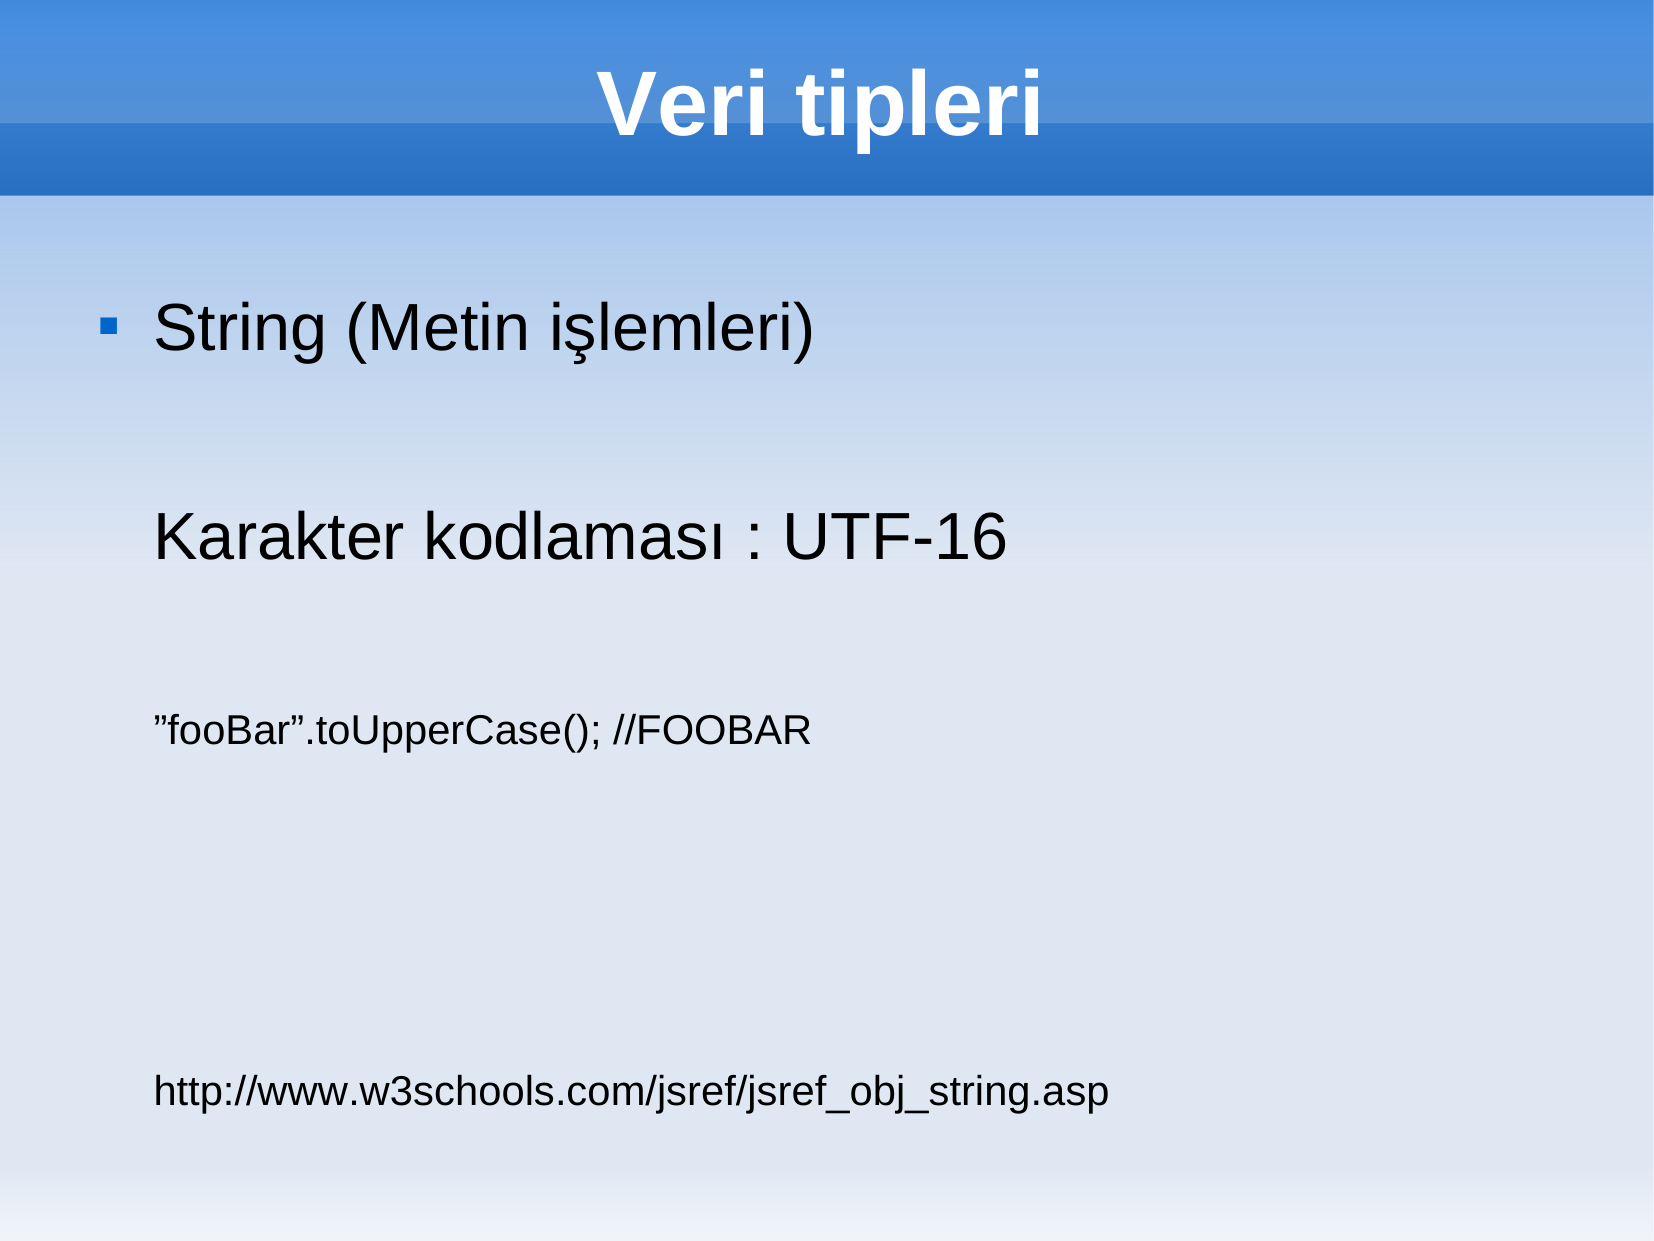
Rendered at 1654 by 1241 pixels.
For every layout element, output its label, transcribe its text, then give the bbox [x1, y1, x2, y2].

title Veri tipleri [76, 7, 1565, 200]
list String (Metin işlemleri) Karakter kodlaması : UTF-16 ”fooBar”.toUpperCase(); //FOOBAR http://www.w3schools.com/jsref/jsref_obj_string.asp [82, 290, 1571, 1115]
picture [0, 0, 1654, 1241]
